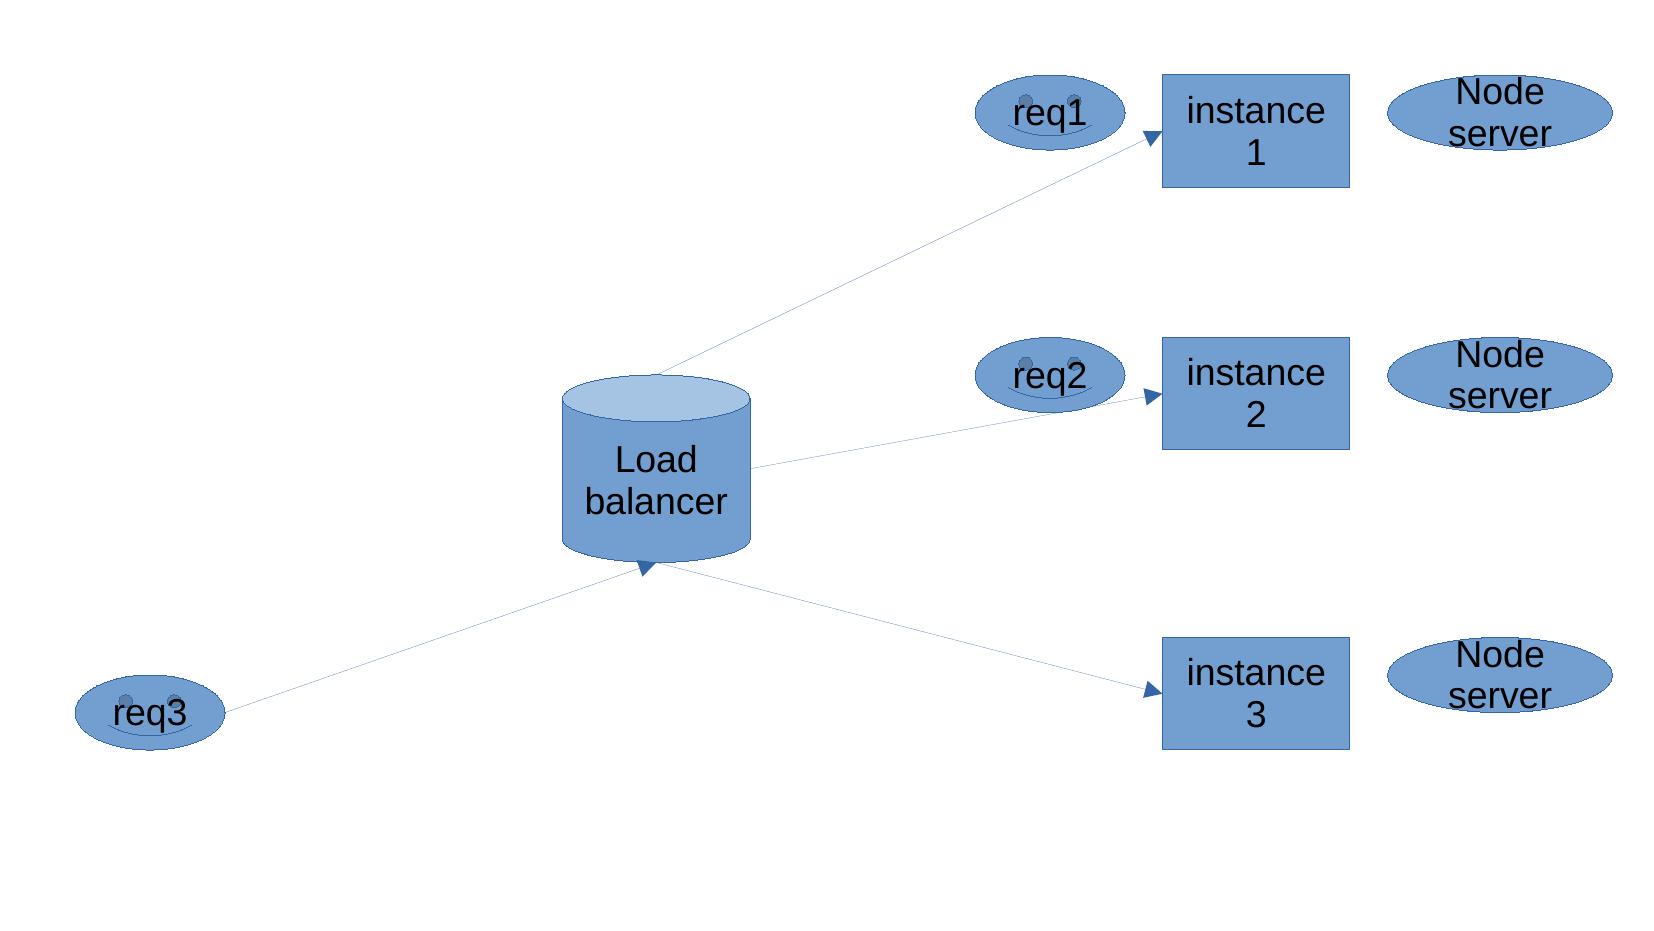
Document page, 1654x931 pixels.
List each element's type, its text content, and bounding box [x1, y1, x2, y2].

text_box Node server [1387, 637, 1613, 713]
text_box instance2 [1162, 337, 1350, 450]
text_box req2 [975, 337, 1126, 413]
text_box req1 [975, 75, 1126, 151]
text_box instance3 [1162, 637, 1350, 750]
text_box Node server [1387, 75, 1613, 151]
text_box Node server [1387, 337, 1613, 413]
text_box req3 [75, 675, 226, 751]
text_box instance1 [1162, 74, 1350, 188]
text_box Load balancer [562, 399, 751, 563]
